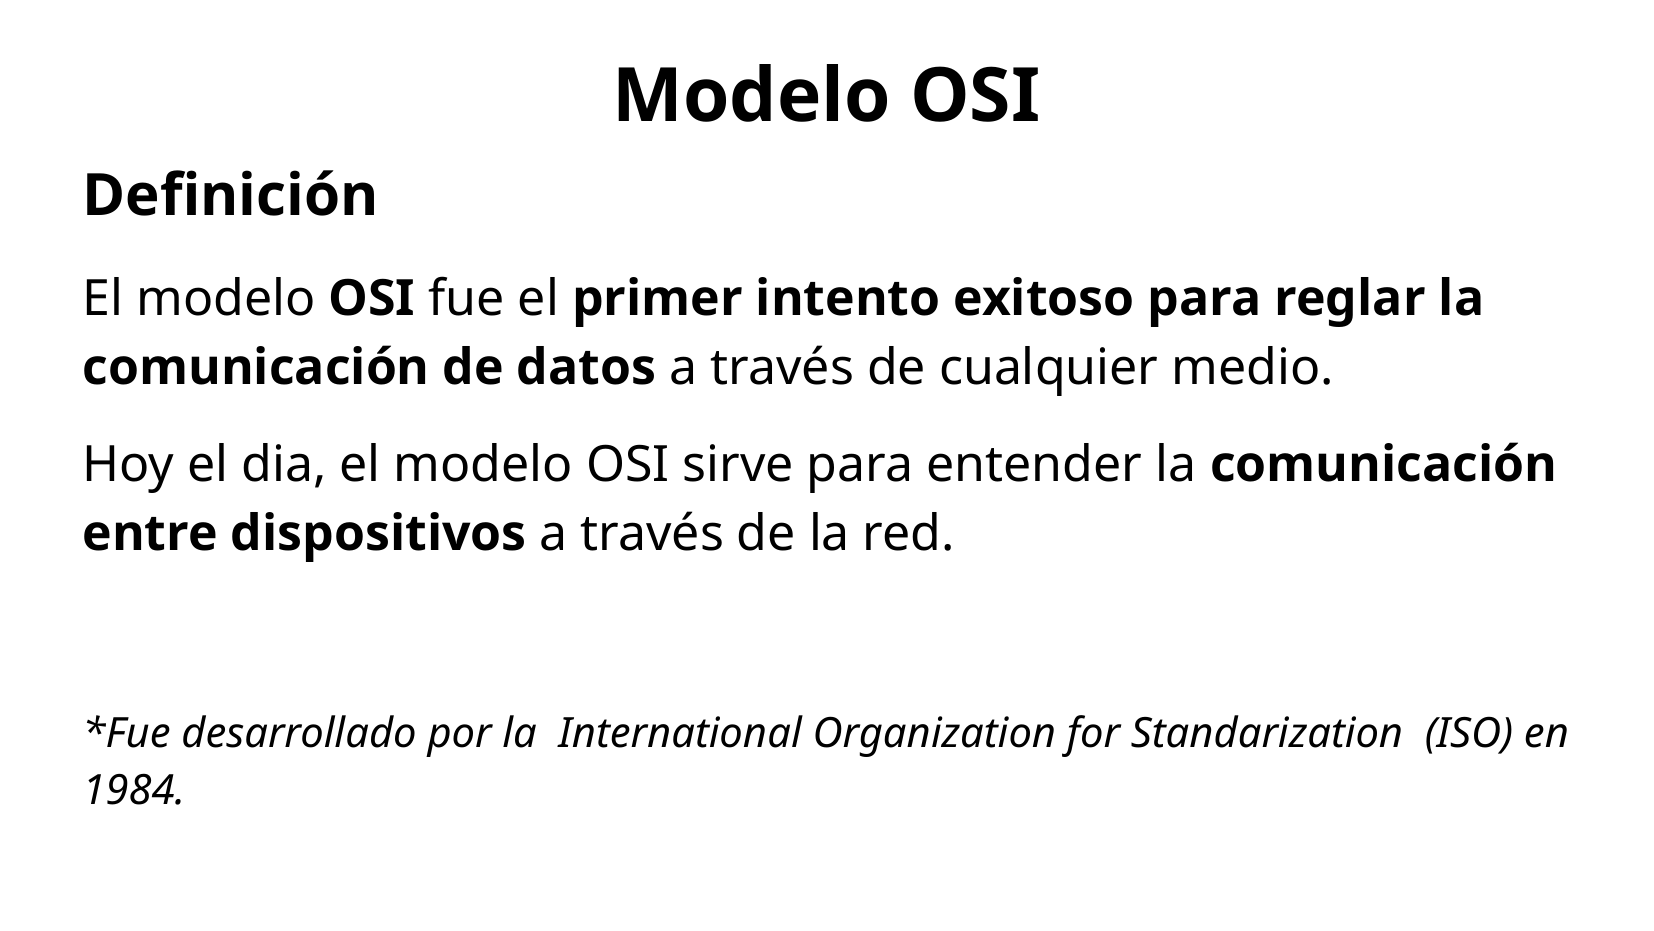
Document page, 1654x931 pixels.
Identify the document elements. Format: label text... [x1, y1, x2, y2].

list Definición El modelo OSI fue el primer intento exitoso para reglar la comunicación de datos a través de cualquier medio. Hoy el dia, el modelo OSI sirve para entender la comunicación entre dispositivos a través de la red. *Fue desarrollado por la International Organization for Standarization (ISO) en 1984. [82, 153, 1571, 833]
title Modelo OSI [82, 37, 1571, 148]
